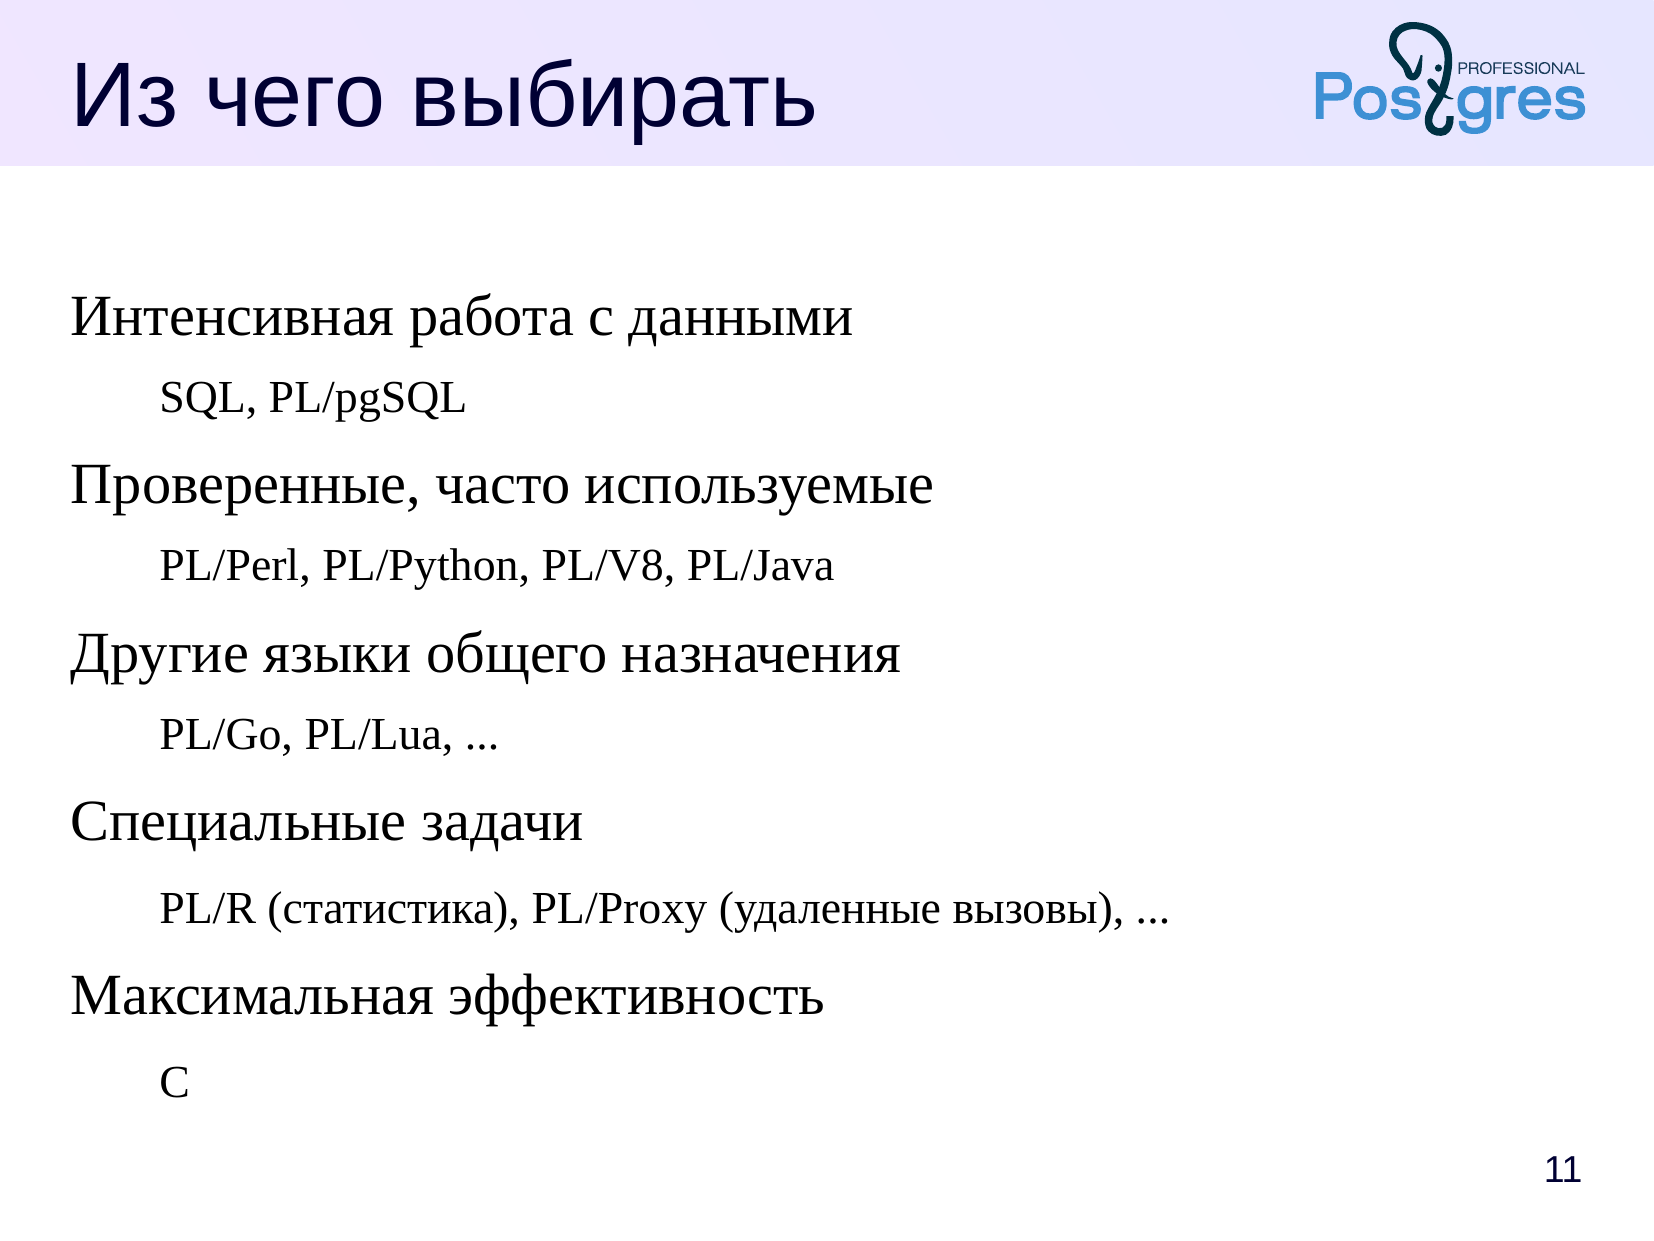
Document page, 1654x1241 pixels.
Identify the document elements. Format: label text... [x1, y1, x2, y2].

title Из чего выбирать [70, 43, 1241, 147]
list Интенсивная работа с данными SQL, PL/pgSQL Проверенные, часто используемые PL/Perl, PL/Python, PL/V8, PL/Java Другие языки общего назначения PL/Go, PL/Lua, ... Специальные задачи PL/R (статистика), PL/Proxy (удаленные вызовы), ... Максимальная эффективность C [70, 283, 1583, 1141]
